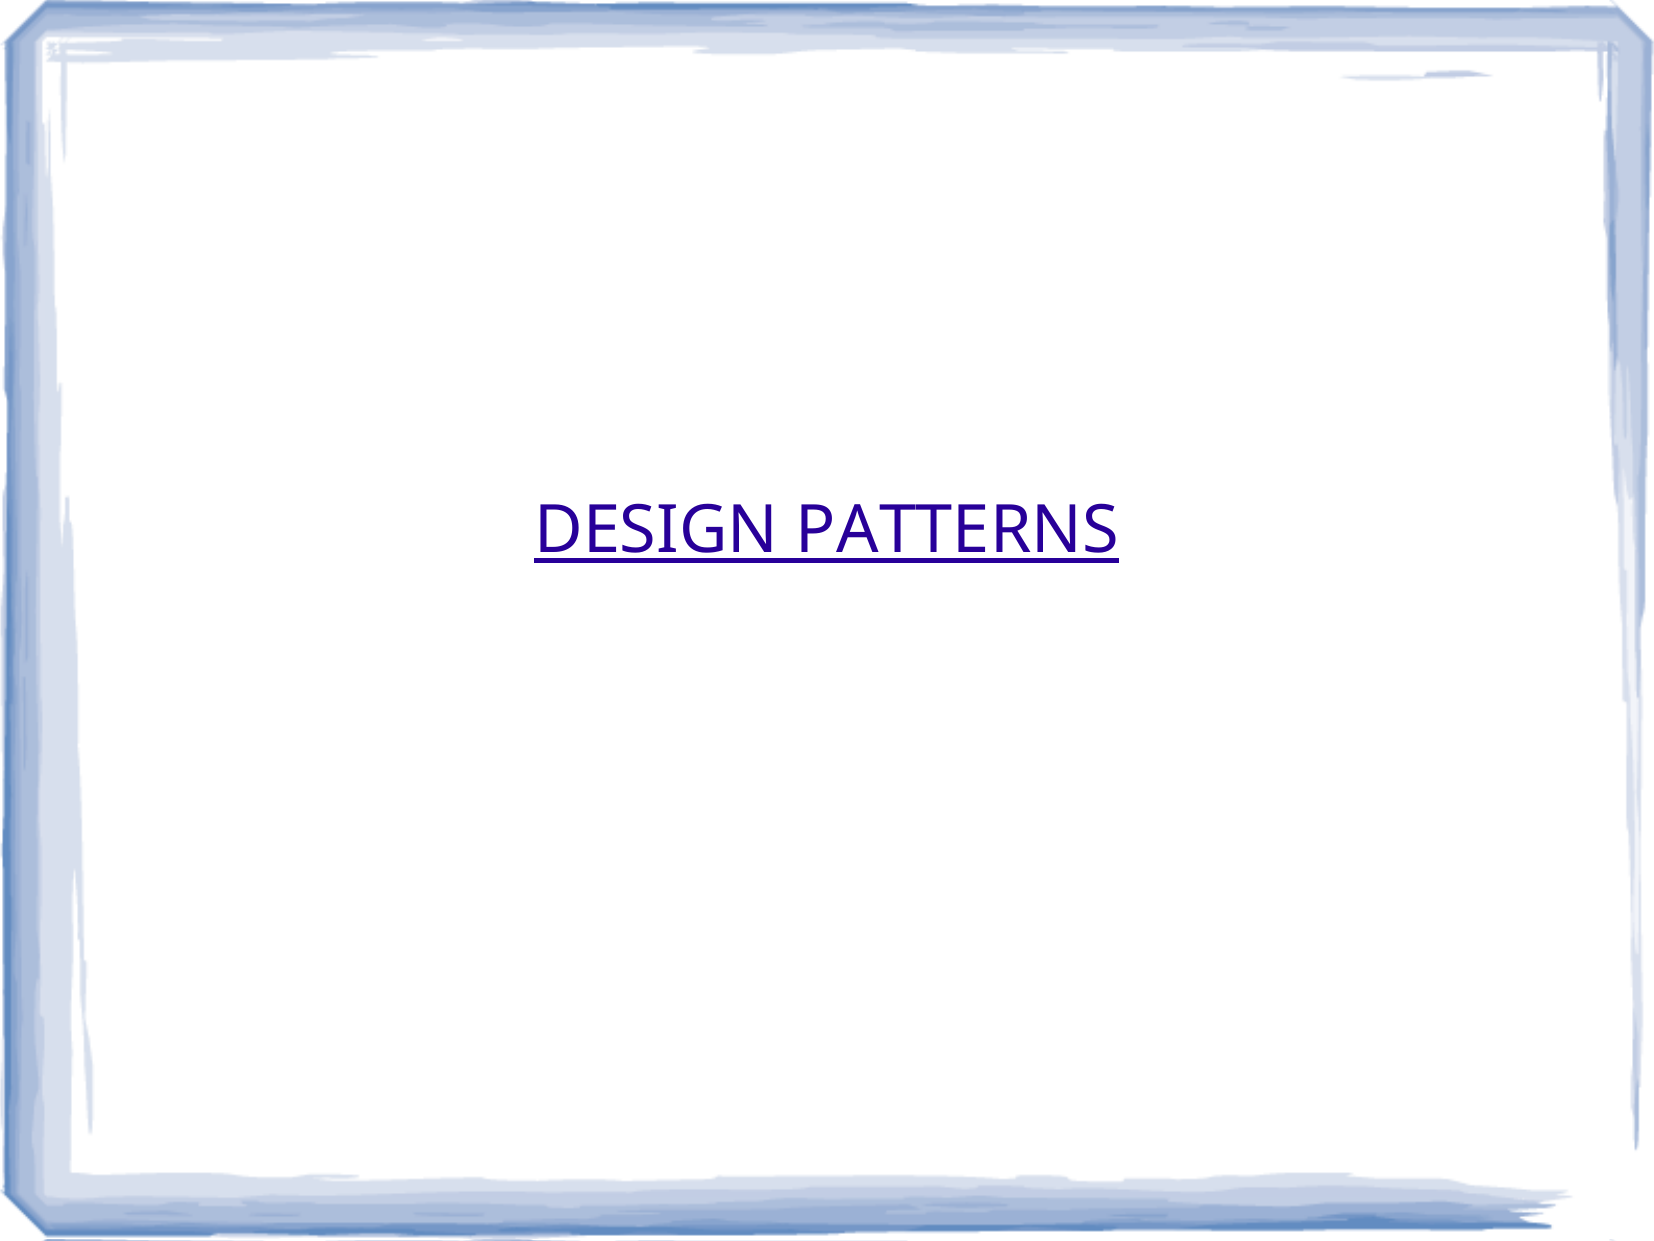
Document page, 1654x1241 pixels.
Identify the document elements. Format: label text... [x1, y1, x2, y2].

picture [0, 0, 1654, 1241]
subtitle DESIGN PATTERNS [82, 49, 1571, 1004]
